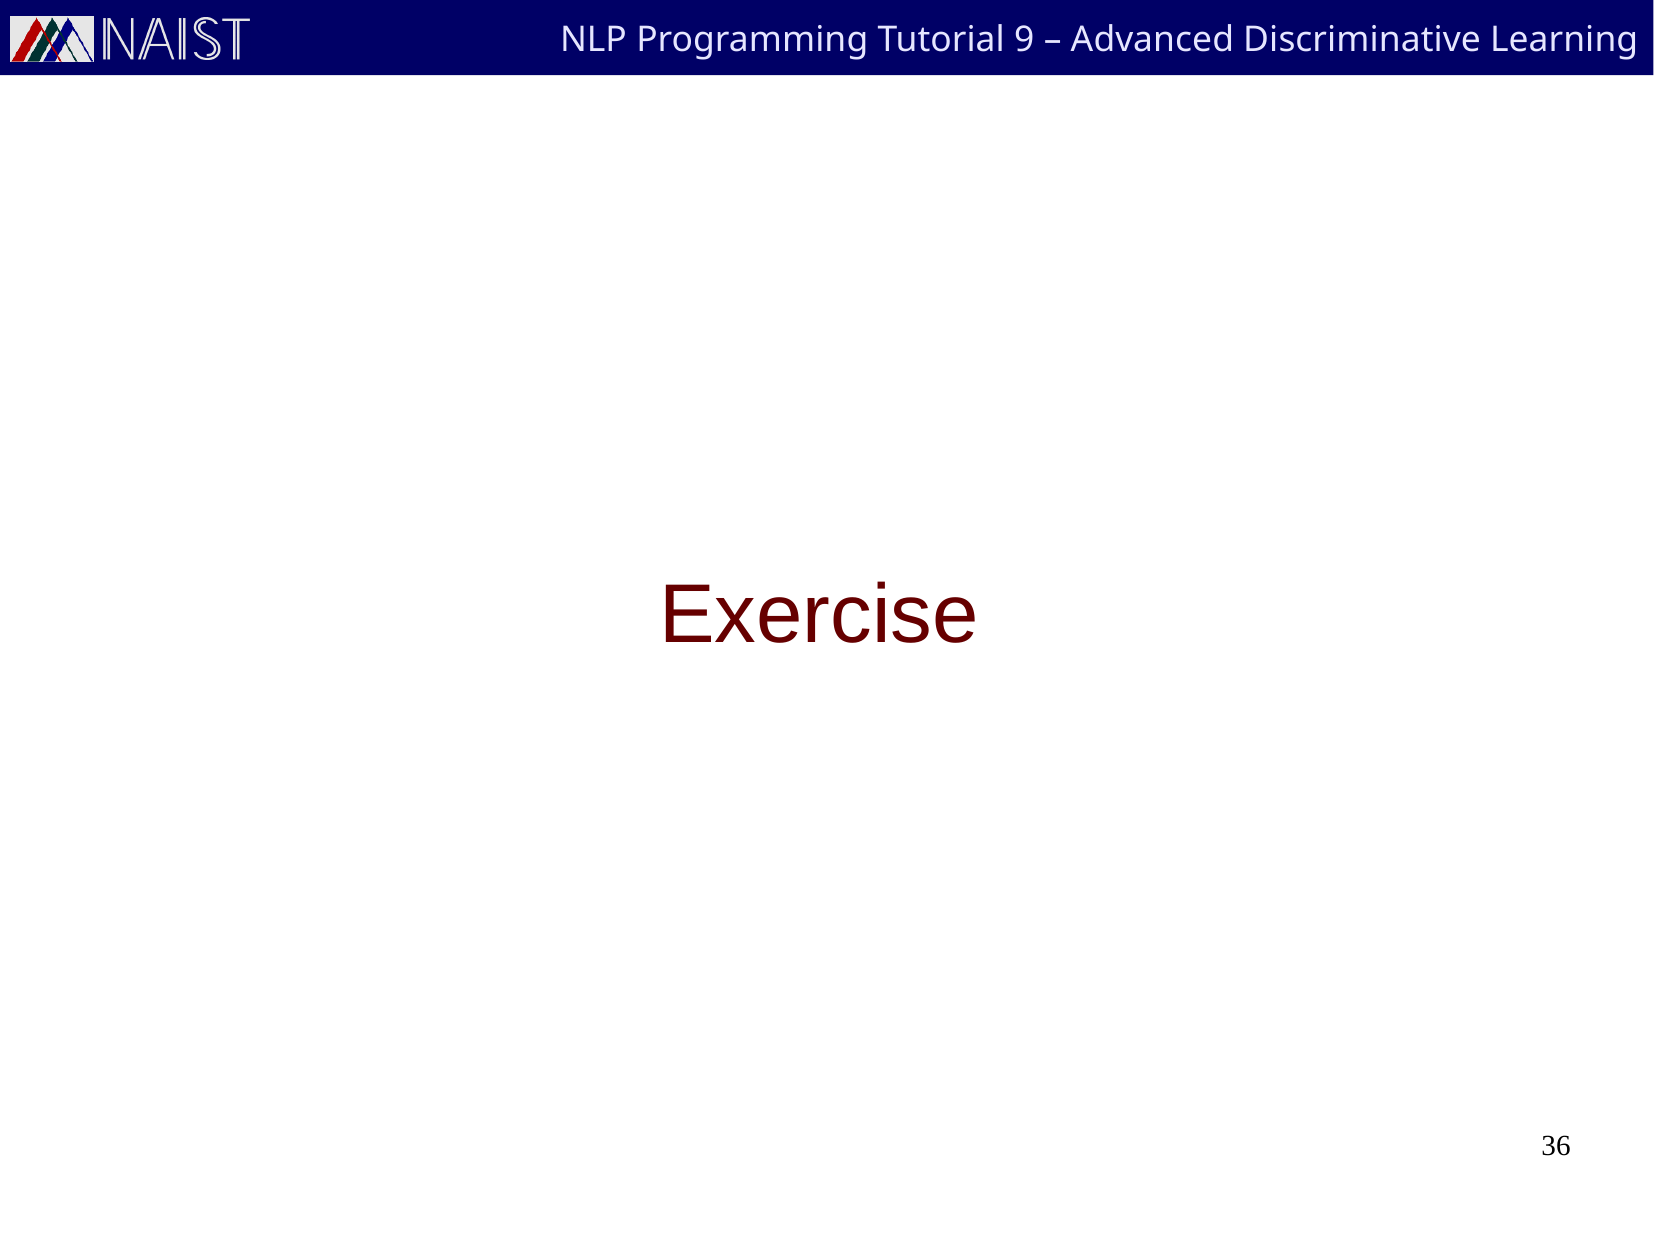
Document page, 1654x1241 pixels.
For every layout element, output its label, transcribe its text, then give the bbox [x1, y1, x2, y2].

picture [102, 17, 251, 60]
picture [10, 16, 94, 62]
title Exercise [75, 518, 1564, 710]
